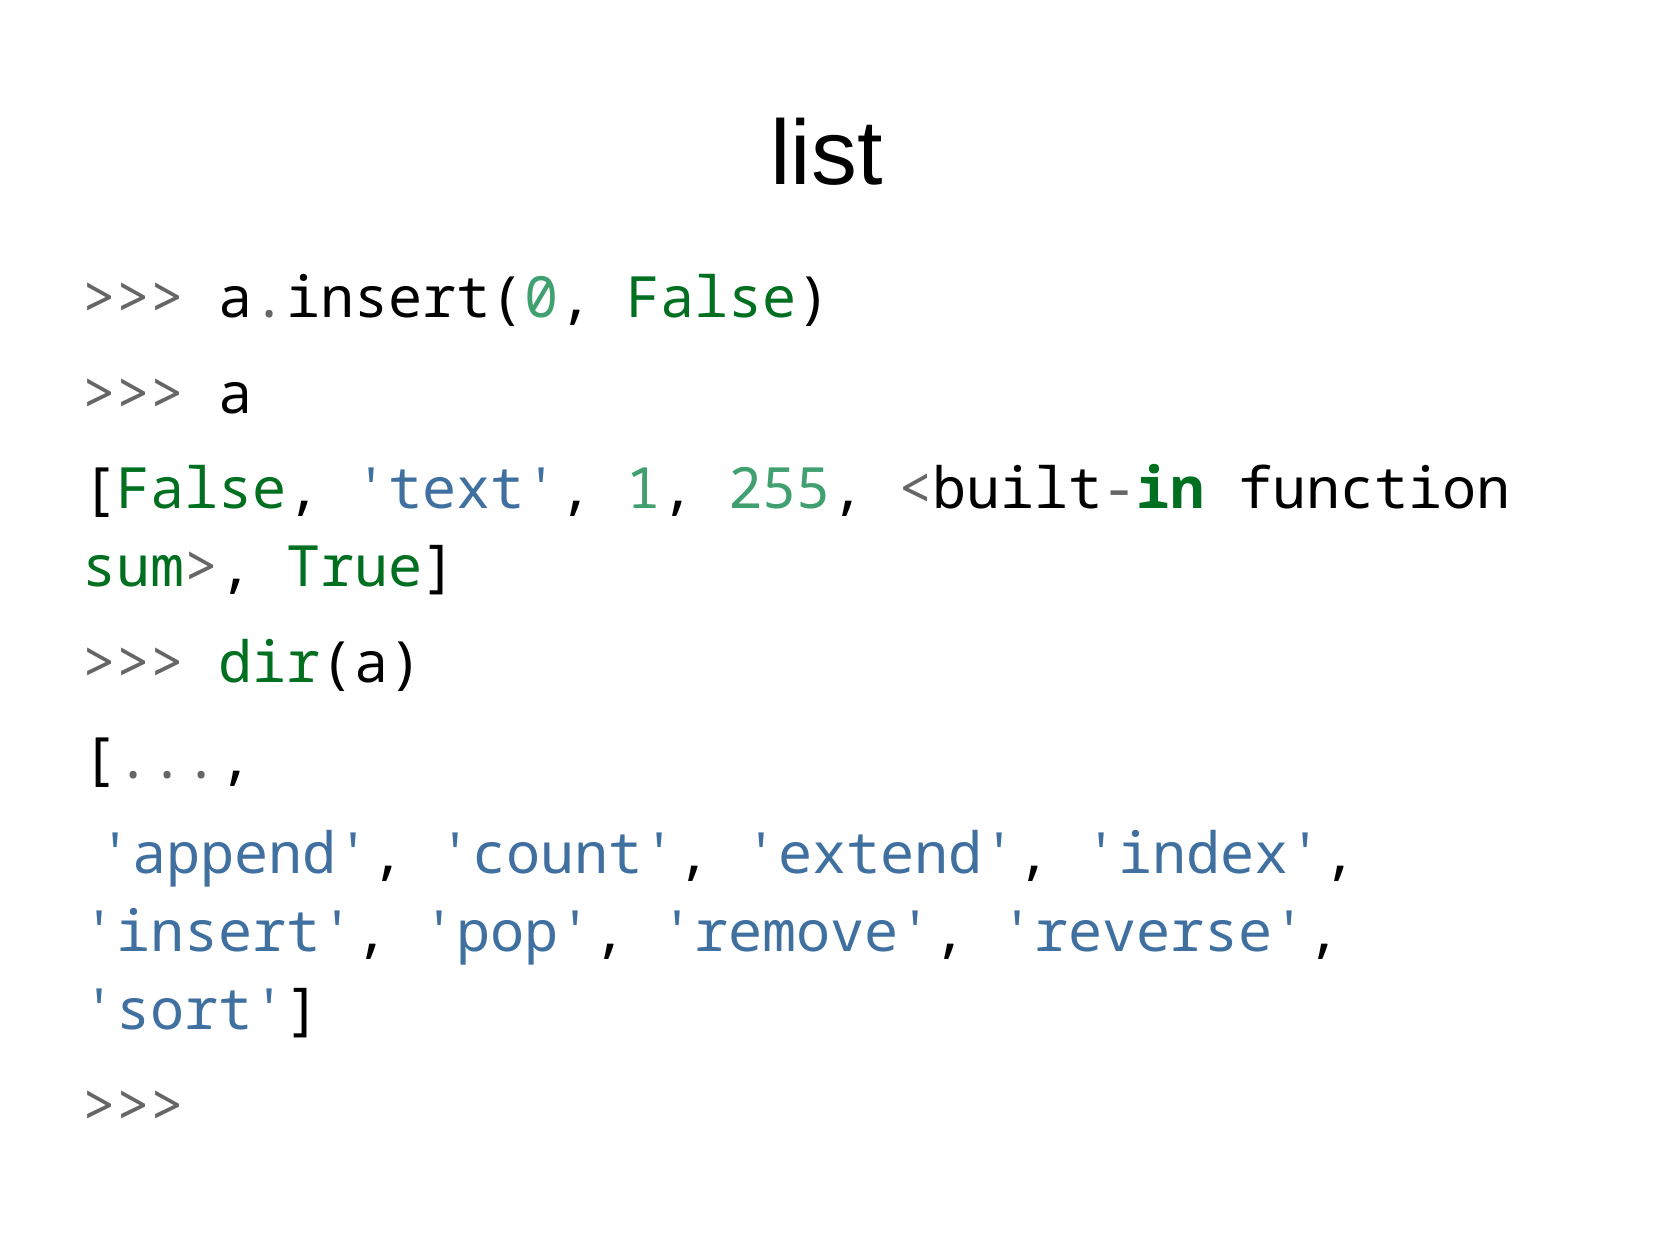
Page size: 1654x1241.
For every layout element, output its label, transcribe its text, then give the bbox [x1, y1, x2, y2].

list >>> a.insert(0, False) >>> a [False, 'text', 1, 255, <built-in function sum>, True] >>> dir(a) [..., 'append', 'count', 'extend', 'index', 'insert', 'pop', 'remove', 'reverse', 'sort'] >>> [82, 256, 1571, 1156]
title list [82, 49, 1571, 256]
